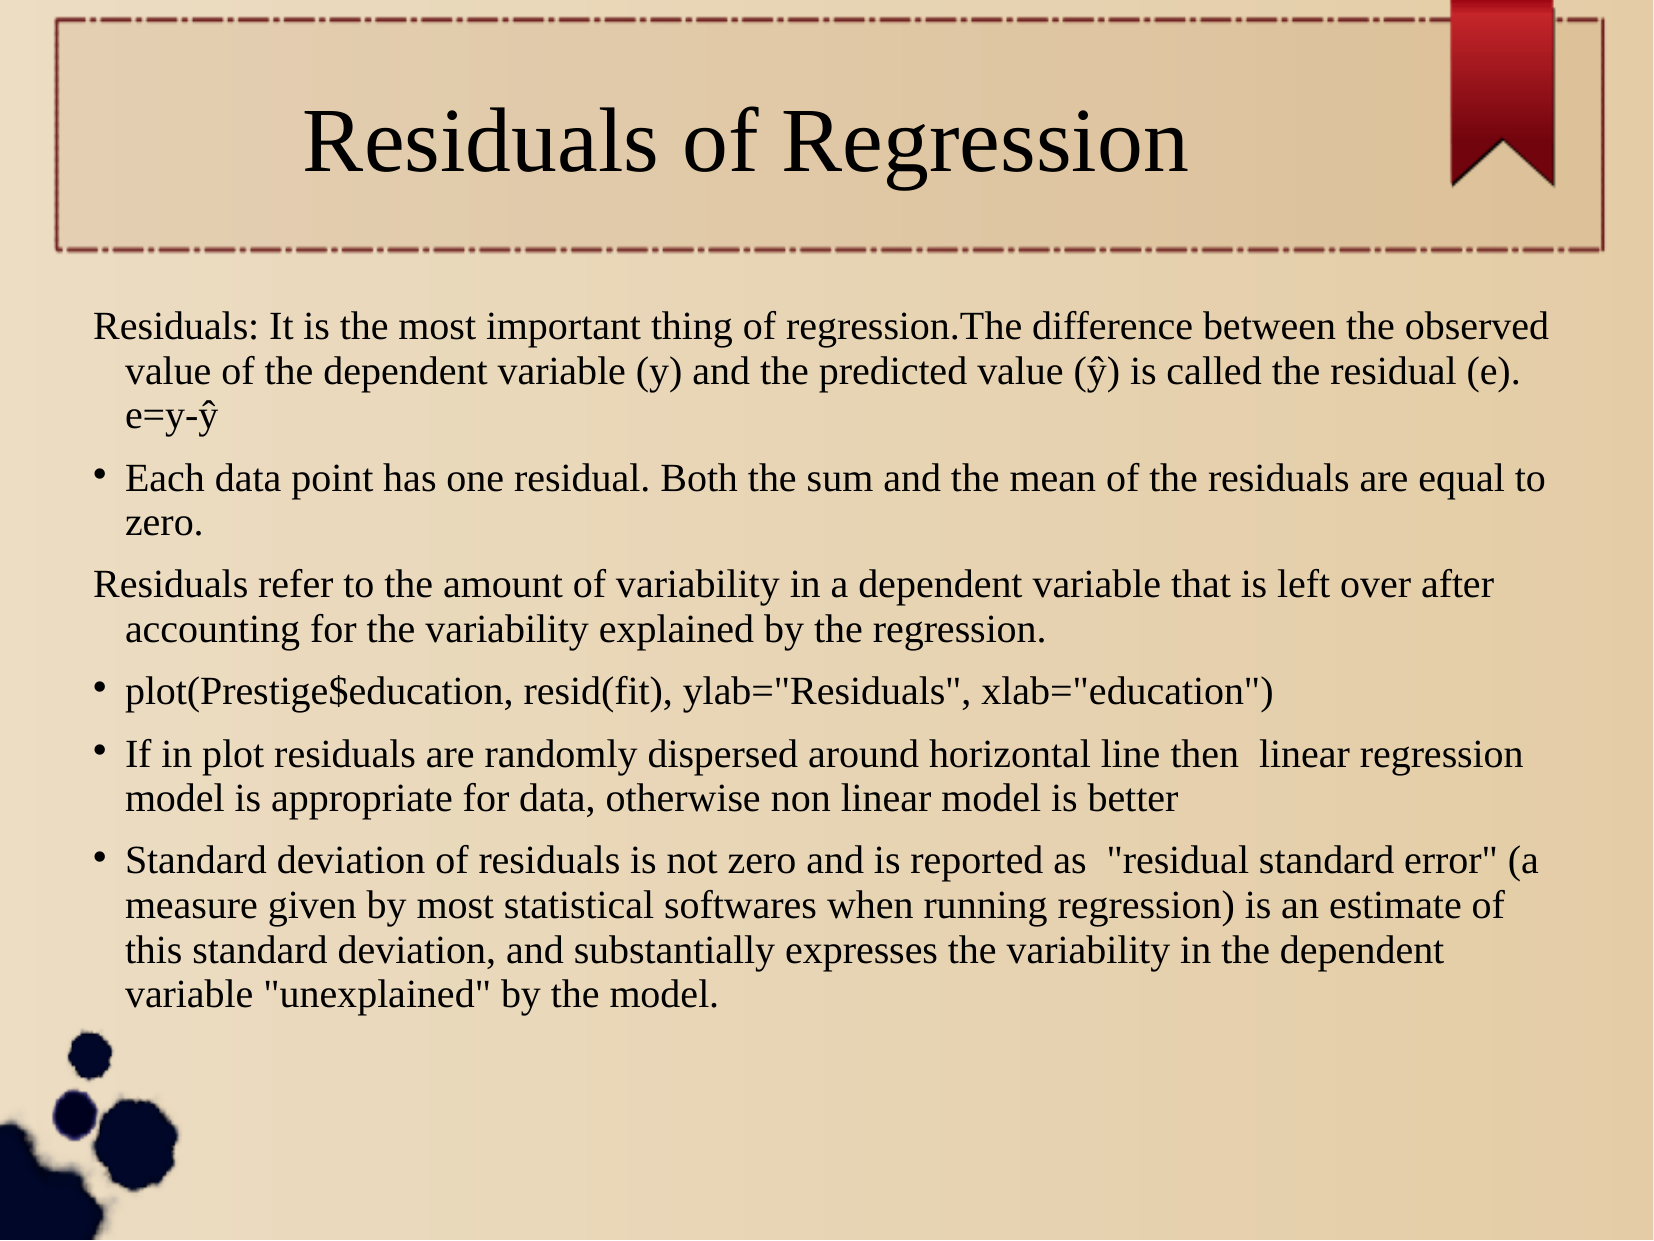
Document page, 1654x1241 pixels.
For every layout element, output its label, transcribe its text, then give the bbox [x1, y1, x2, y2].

list Residuals: It is the most important thing of regression.The difference between the observed value of the dependent variable (y) and the predicted value (ŷ) is called the residual (e). e=y-ŷ Each data point has one residual. Both the sum and the mean of the residuals are equal to zero. Residuals refer to the amount of variability in a dependent variable that is left over after accounting for the variability explained by the regression. plot(Prestige$education, resid(fit), ylab="Residuals", xlab="education") If in plot residuals are randomly dispersed around horizontal line then linear regression model is appropriate for data, otherwise non linear model is better Standard deviation of residuals is not zero and is reported as "residual standard error" (a measure given by most statistical softwares when running regression) is an estimate of this standard deviation, and substantially expresses the variability in the dependent variable "unexplained" by the model. [82, 299, 1571, 1019]
title Residuals of Regression [82, 47, 1412, 229]
picture [0, 0, 1654, 1240]
